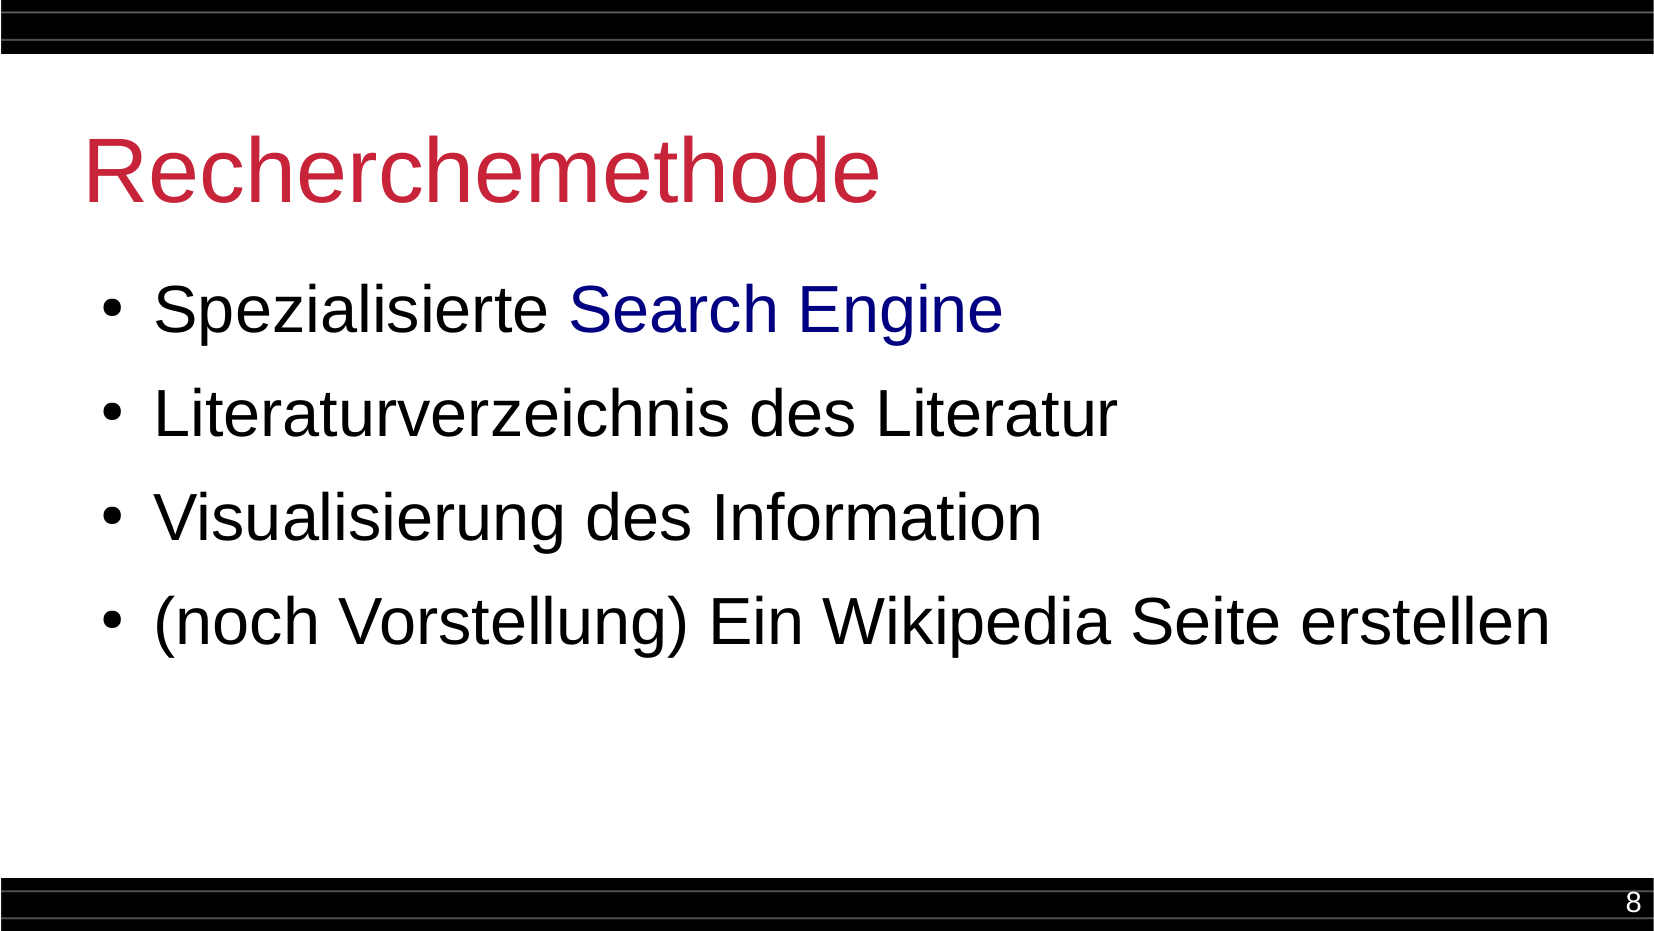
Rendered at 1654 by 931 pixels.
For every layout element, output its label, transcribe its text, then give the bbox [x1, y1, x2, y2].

picture [1, 0, 1654, 54]
list Spezialisierte Search Engine Literaturverzeichnis des Literatur Visualisierung des Information (noch Vorstellung) Ein Wikipedia Seite erstellen [82, 271, 1571, 758]
title Recherchemethode [82, 92, 1571, 249]
picture [1, 878, 1654, 931]
